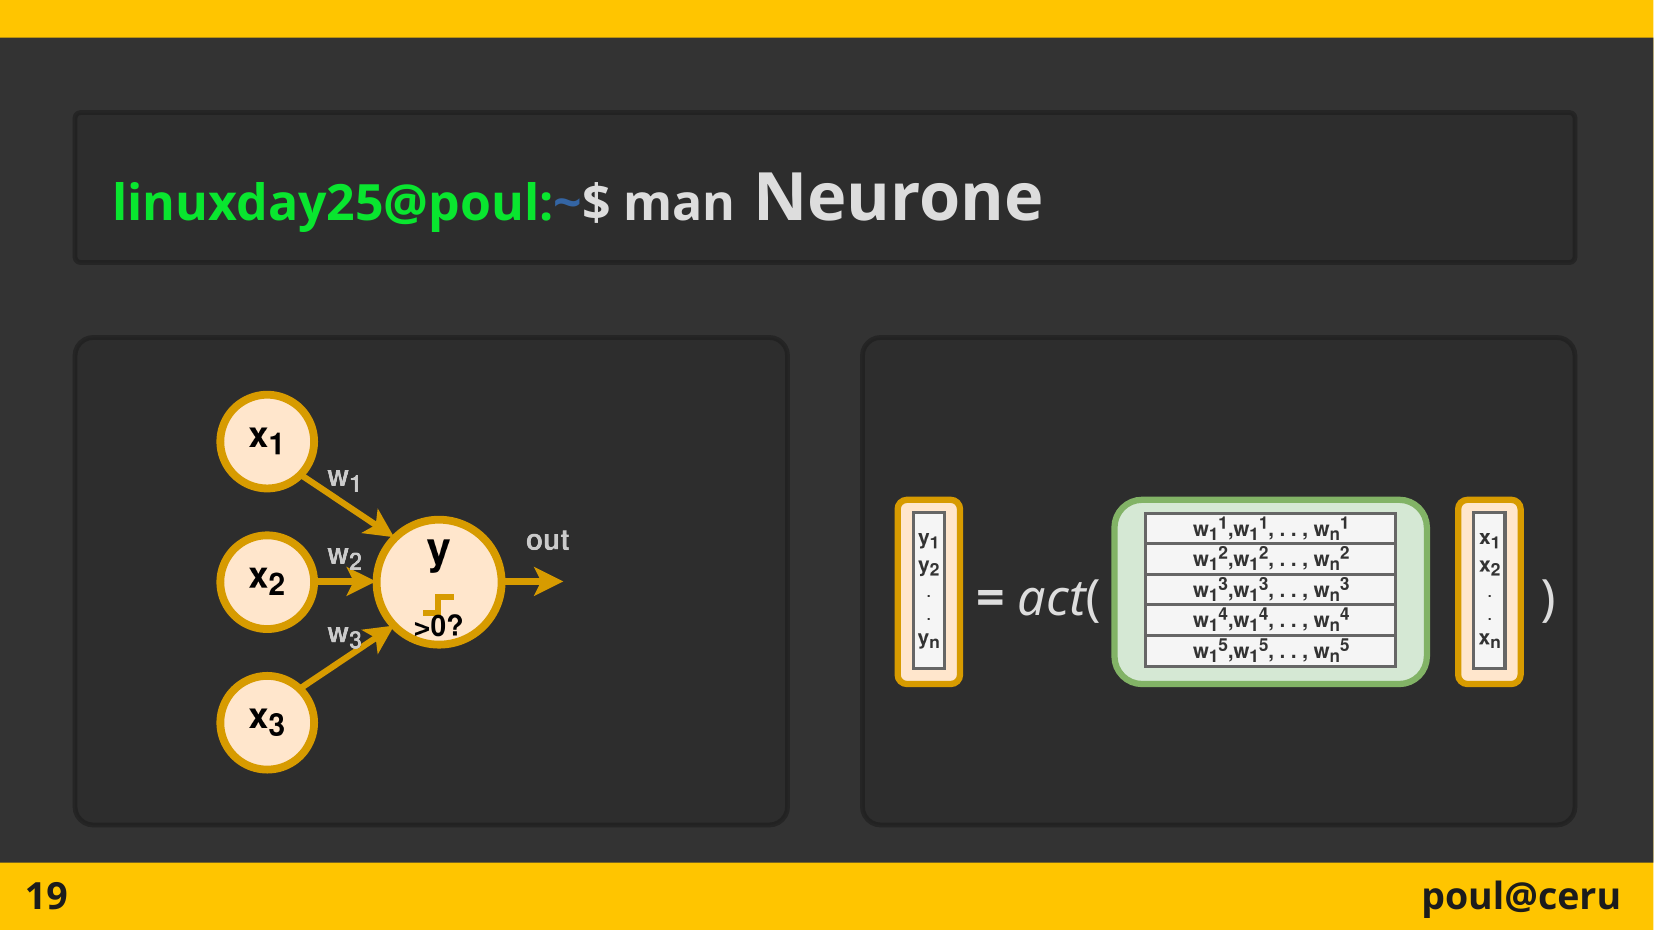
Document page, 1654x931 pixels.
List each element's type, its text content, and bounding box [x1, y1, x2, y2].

picture [1102, 681, 1555, 693]
picture [215, 390, 788, 800]
picture [1102, 467, 1555, 554]
title linuxday25@poul:~$ man Neurone [112, 144, 1538, 231]
text_box [0, 37, 1654, 863]
picture [862, 467, 973, 693]
text_box <number> [10, 862, 638, 931]
text_box = act( ) [948, 554, 1654, 681]
text_box poul@ceru [975, 862, 1637, 931]
